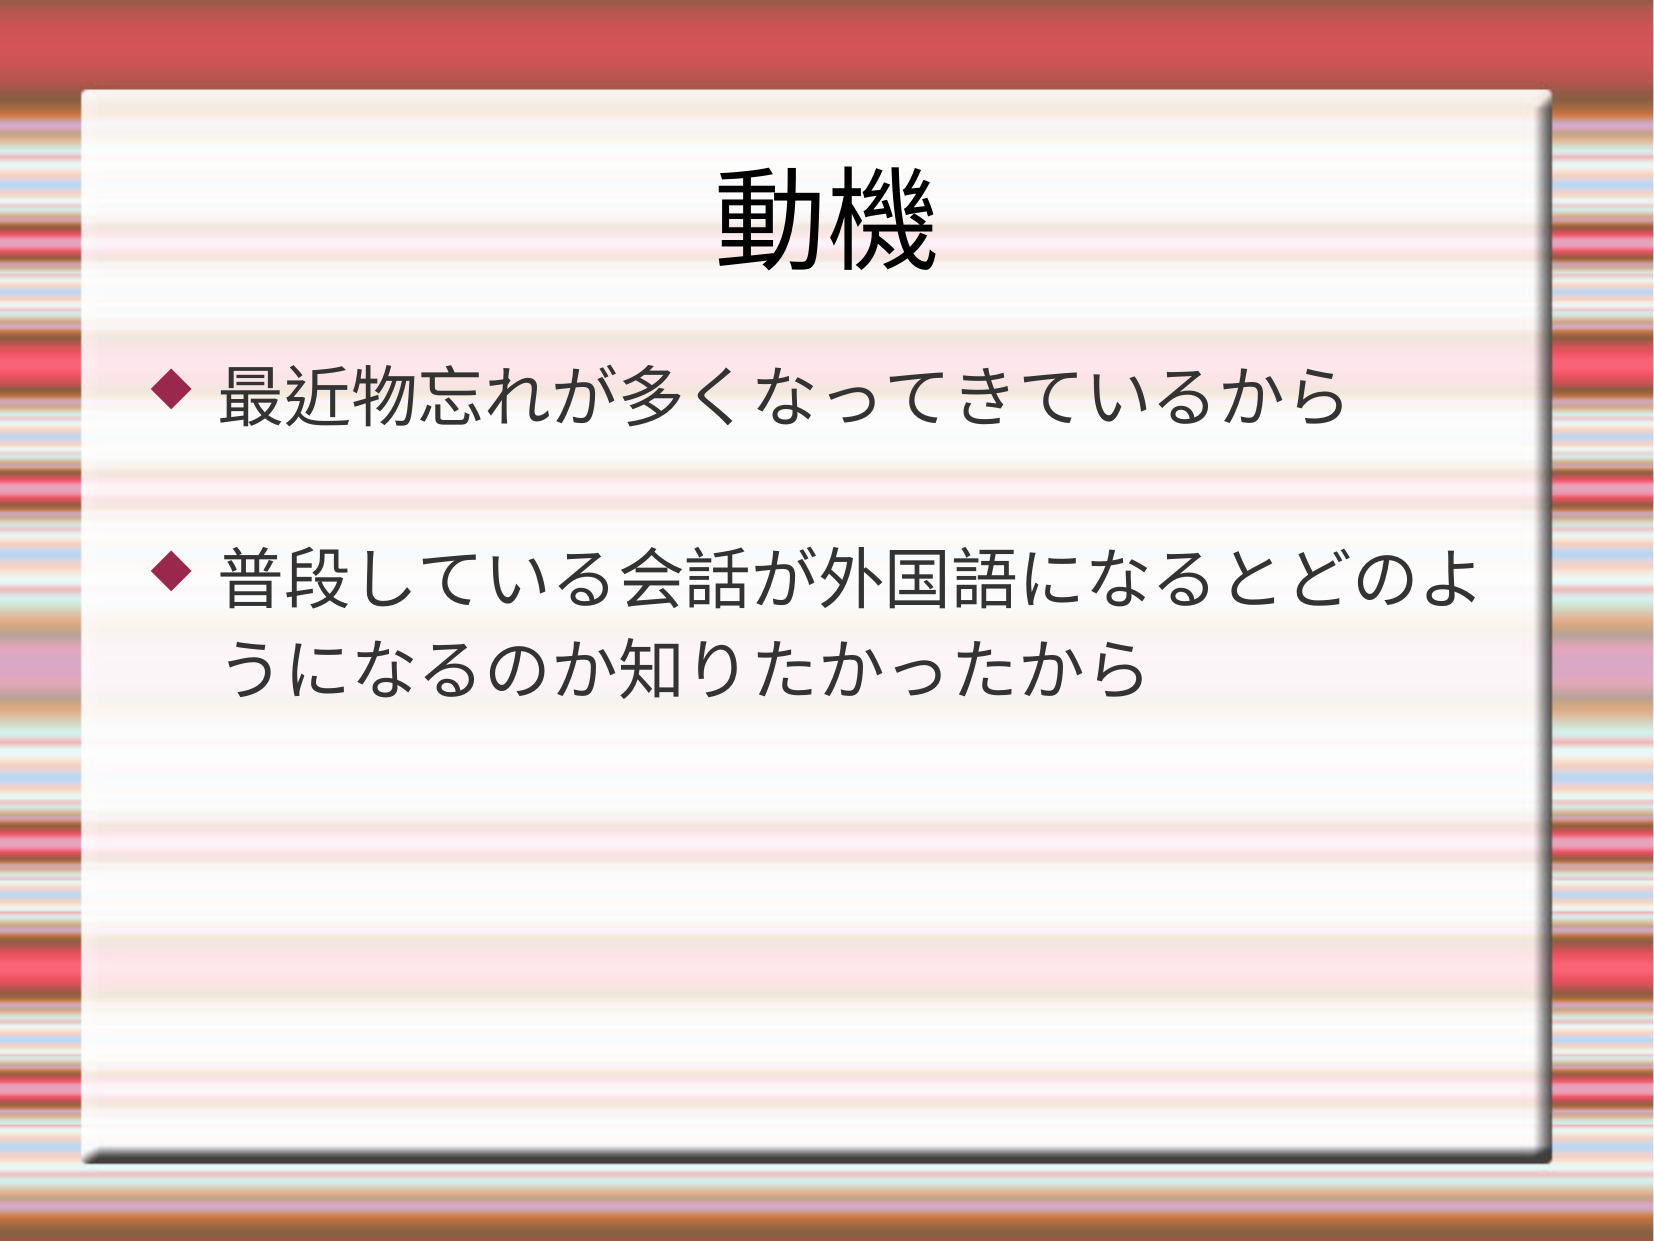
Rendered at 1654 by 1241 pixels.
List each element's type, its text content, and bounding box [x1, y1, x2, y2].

list 最近物忘れが多くなってきているから 普段している会話が外国語になるとどのようになるのか知りたかったから [134, 350, 1516, 1070]
title 動機 [121, 114, 1534, 322]
picture [0, 0, 1654, 1241]
